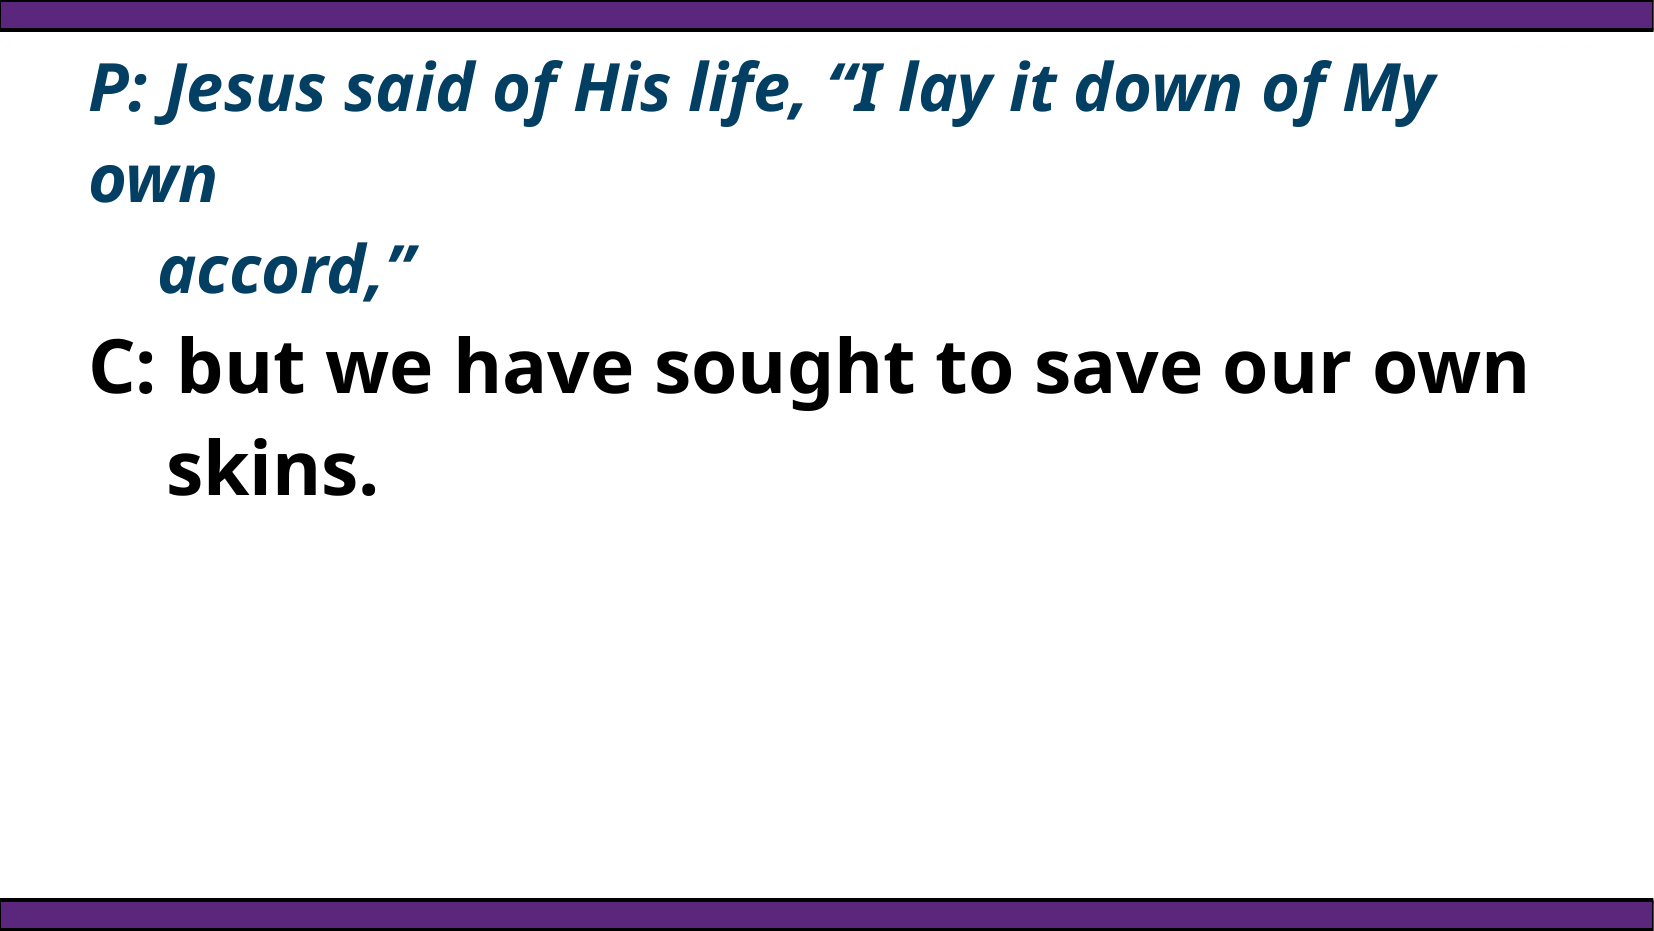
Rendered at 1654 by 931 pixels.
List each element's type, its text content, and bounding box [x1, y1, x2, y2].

text_box [0, 900, 1654, 931]
picture [0, 31, 1654, 900]
text_box [0, 0, 1654, 31]
text_box P: Jesus said of His life, “I lay it down of My own accord,” C: but we have sought to save our own skins. [73, 33, 1589, 426]
